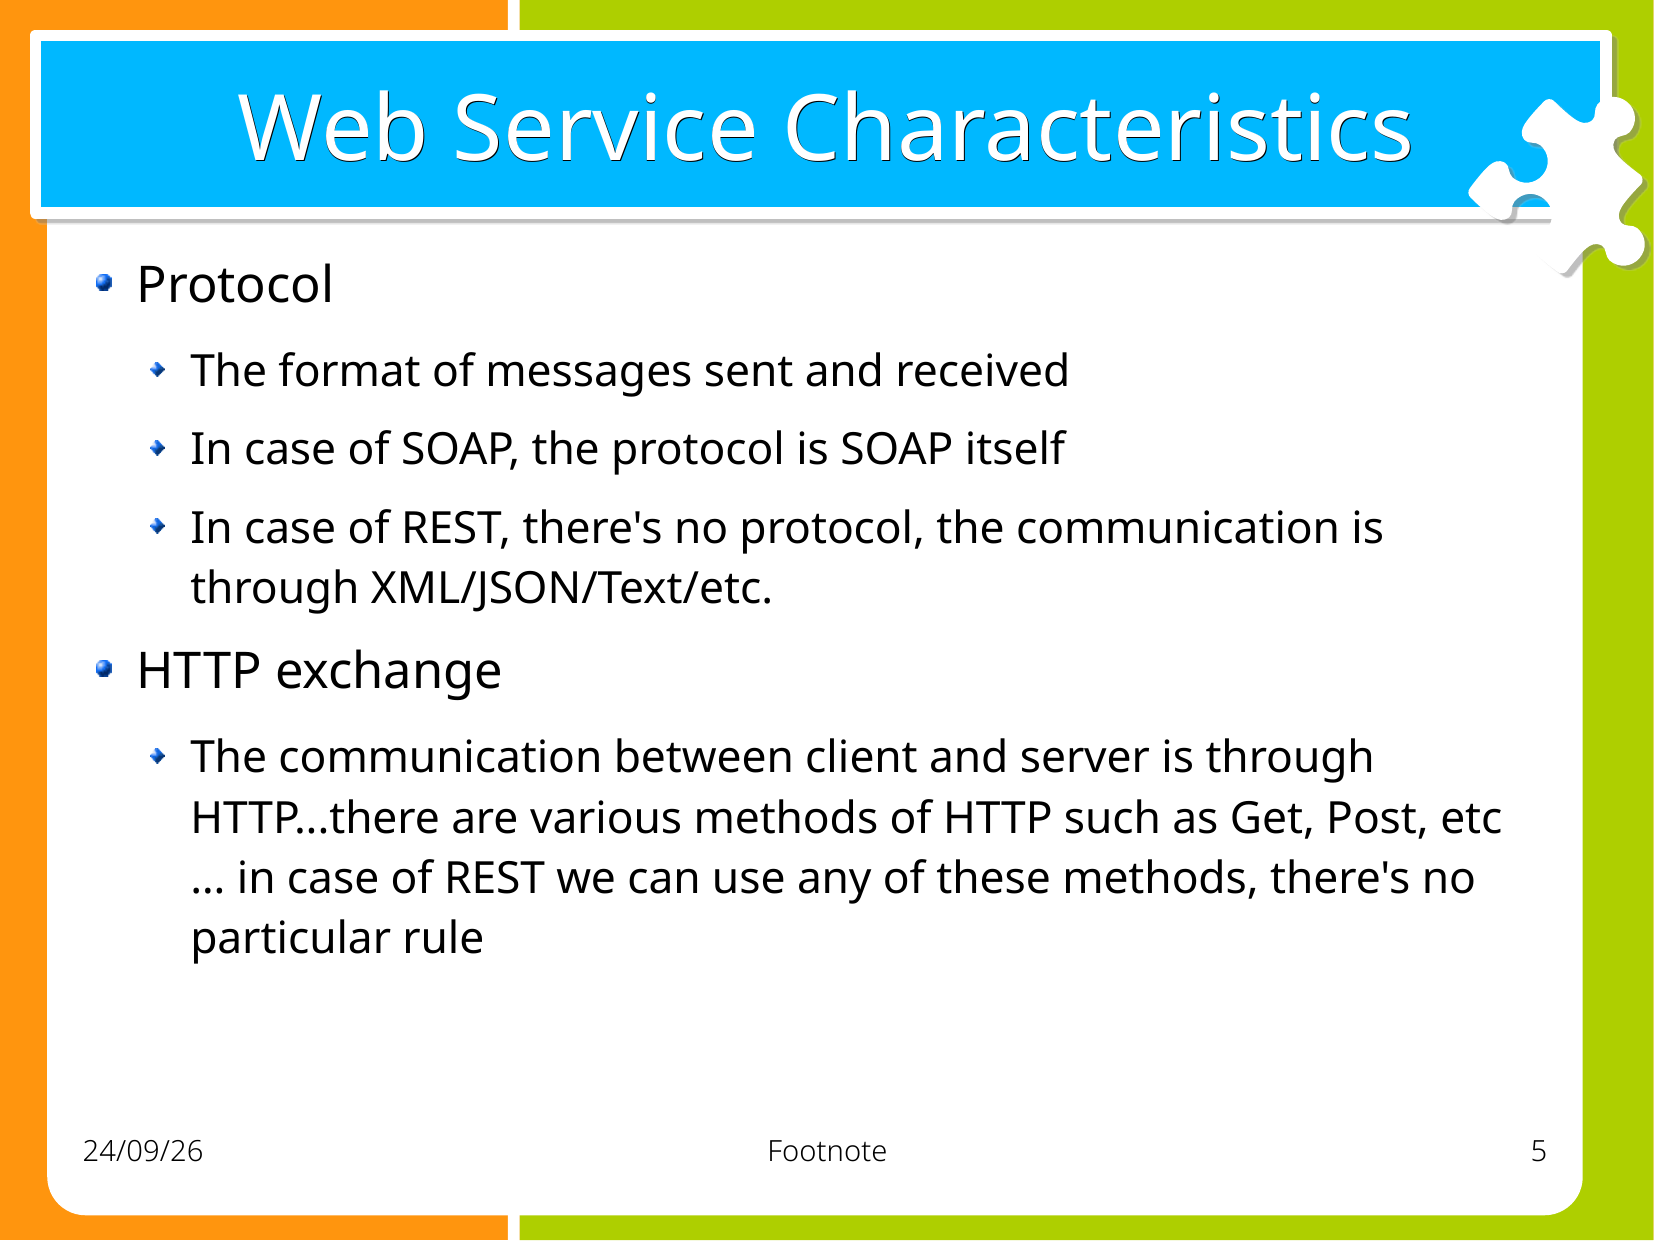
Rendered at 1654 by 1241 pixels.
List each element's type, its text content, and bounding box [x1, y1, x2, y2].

title Web Service Characteristics [82, 49, 1571, 201]
list Protocol The format of messages sent and received In case of SOAP, the protocol is SOAP itself In case of REST, there's no protocol, the communication is through XML/JSON/Text/etc. HTTP exchange The communication between client and server is through HTTP...there are various methods of HTTP such as Get, Post, etc … in case of REST we can use any of these methods, there's no particular rule [82, 248, 1538, 968]
